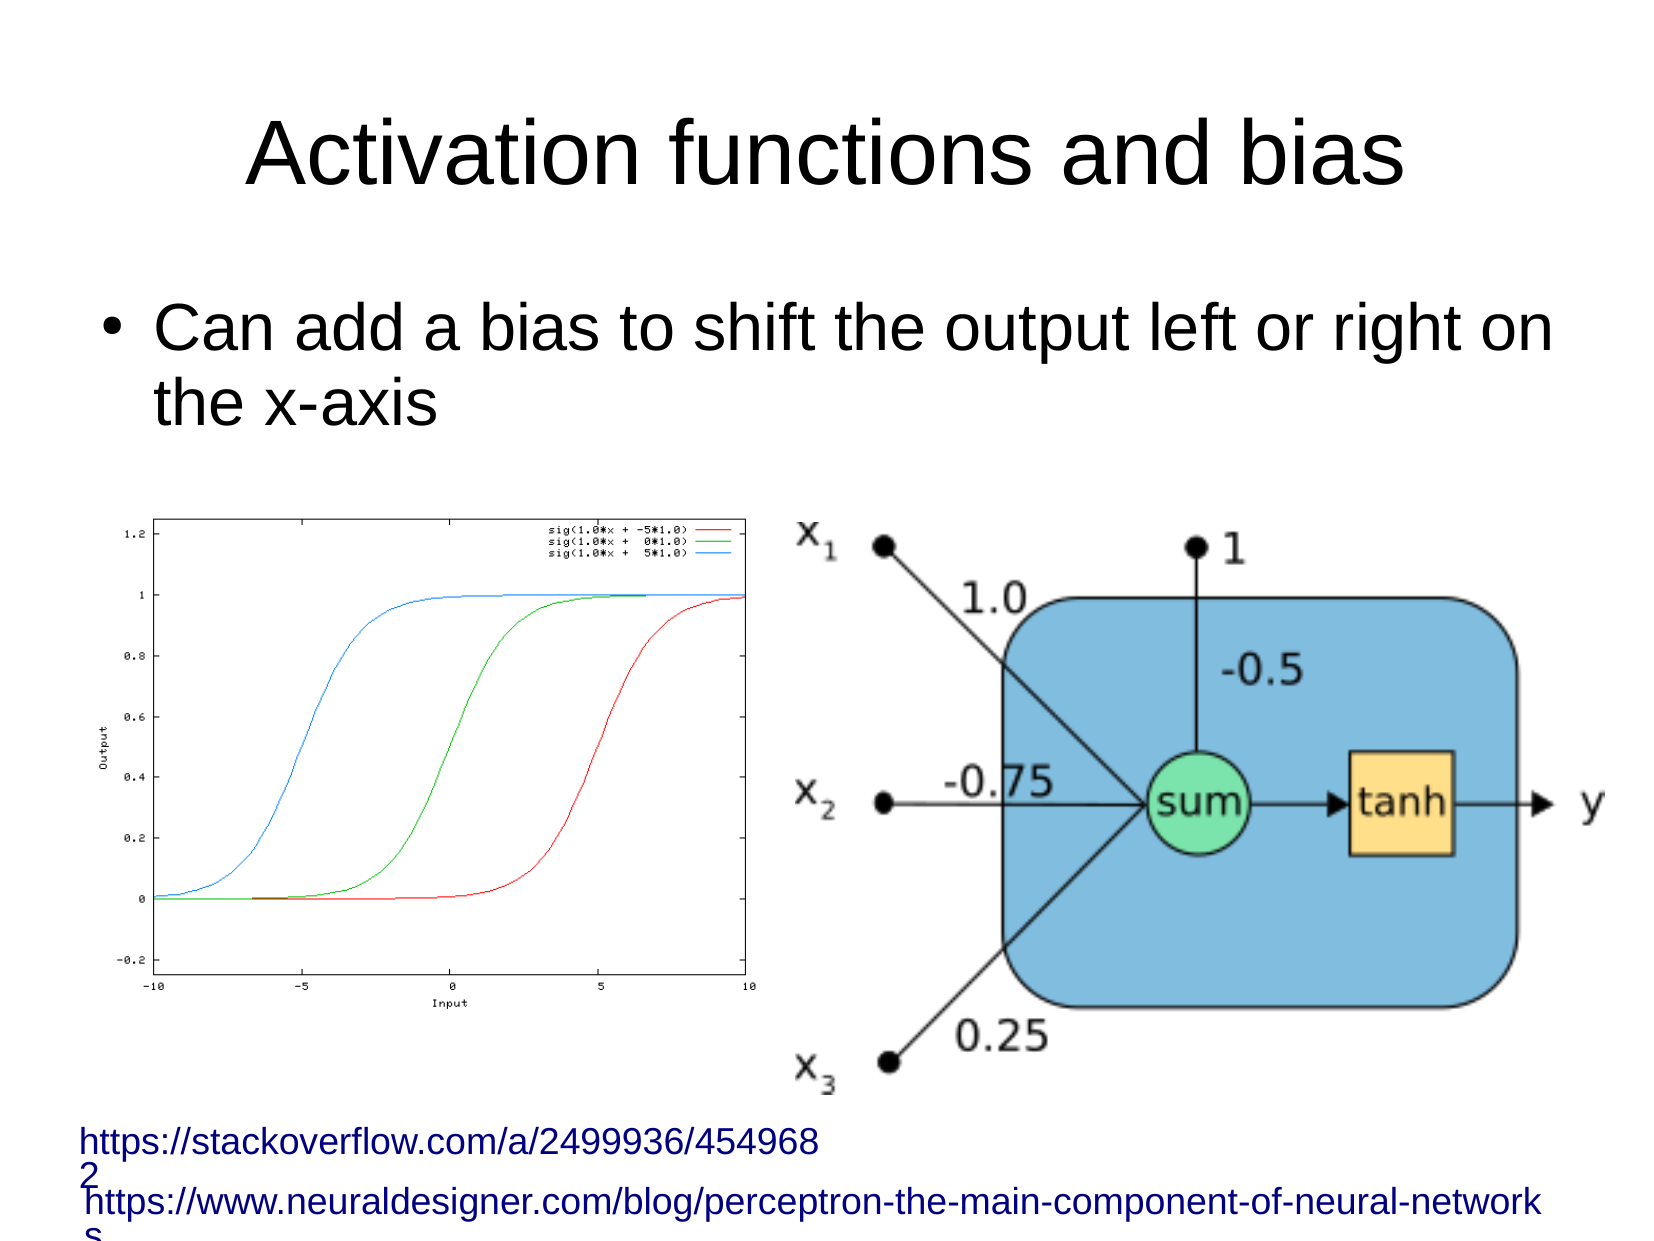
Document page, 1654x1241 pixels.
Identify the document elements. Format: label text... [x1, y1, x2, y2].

text_box https://www.neuraldesigner.com/blog/perceptron-the-main-component-of-neural-networks [69, 1173, 1576, 1231]
picture [92, 505, 766, 1010]
list Can add a bias to shift the output left or right on the x-axis [82, 290, 1571, 1010]
text_box https://stackoverflow.com/a/2499936/4549682 [64, 1113, 856, 1171]
title Activation functions and bias [82, 49, 1571, 257]
picture [795, 522, 1605, 1096]
